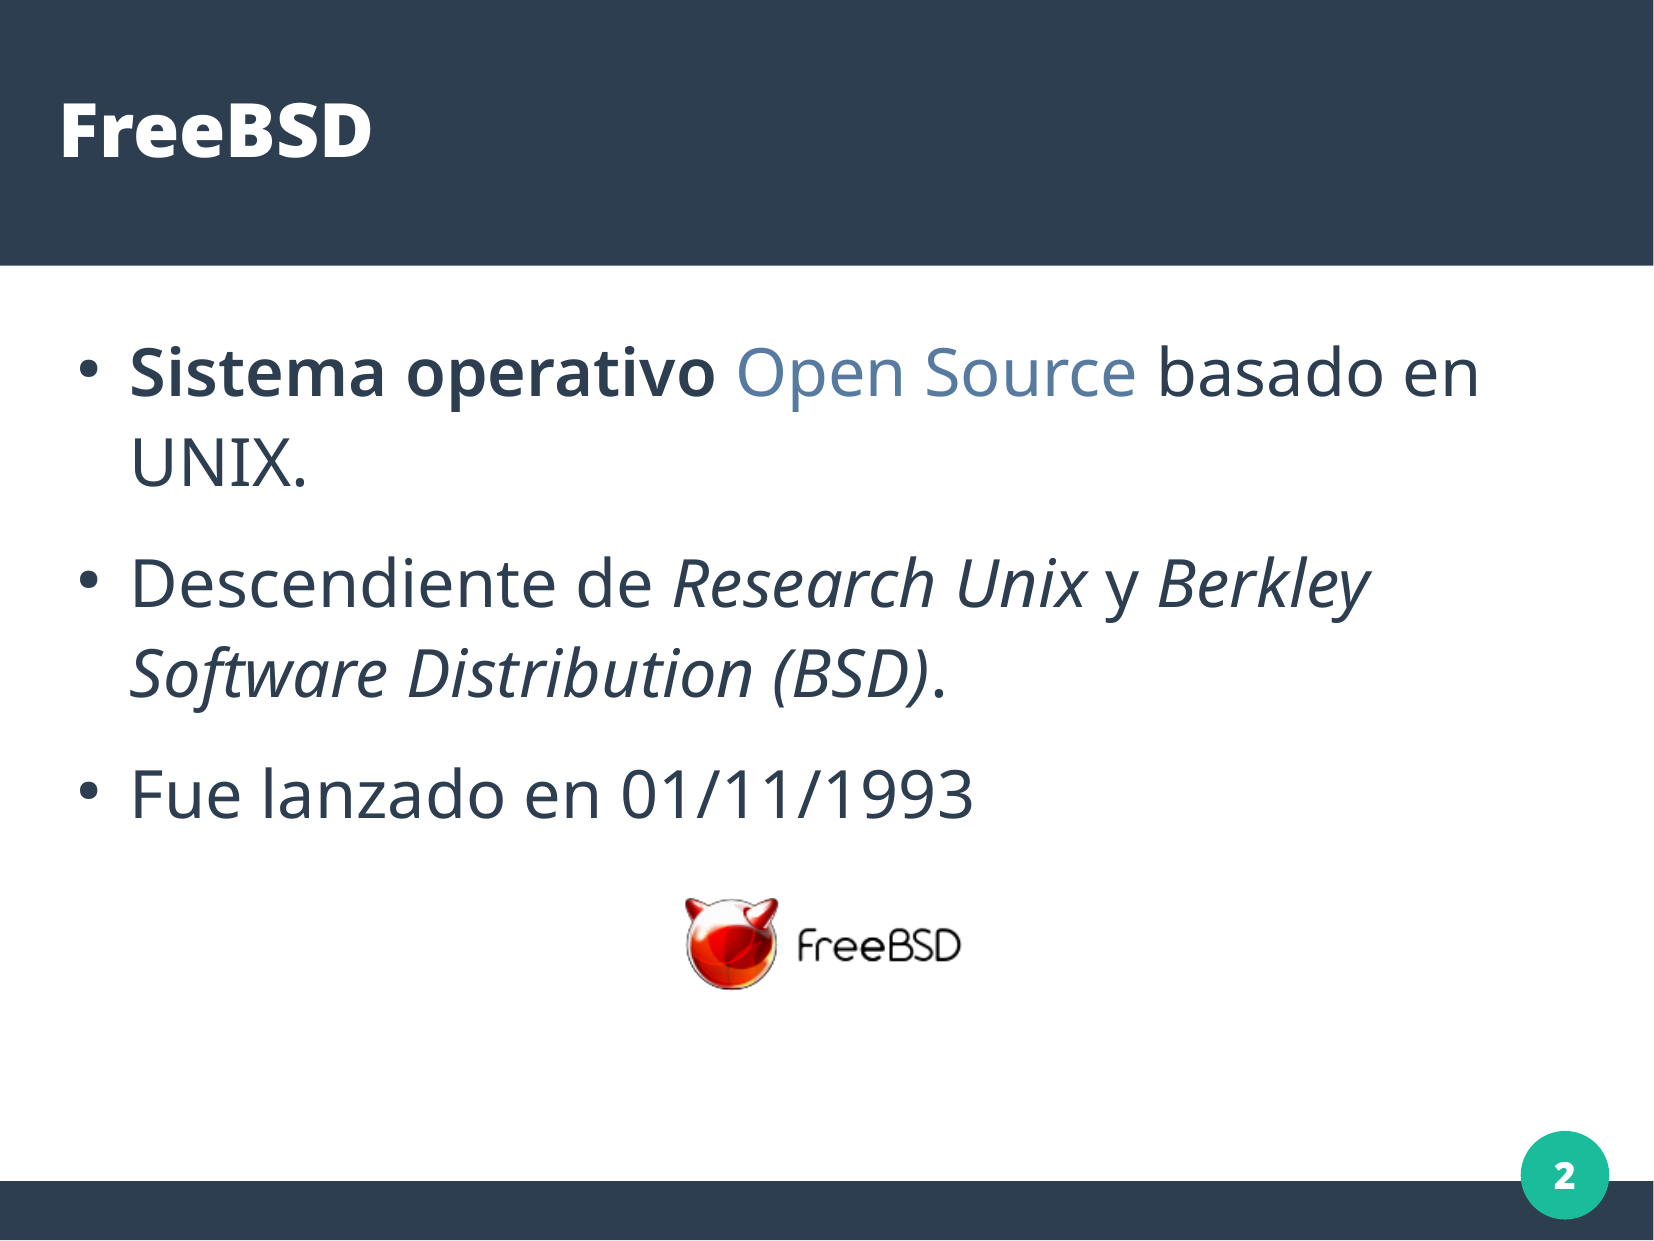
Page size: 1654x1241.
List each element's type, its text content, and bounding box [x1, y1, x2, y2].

list Sistema operativo Open Source basado en UNIX. Descendiente de Research Unix y Berkley Software Distribution (BSD). Fue lanzado en 01/11/1993 [59, 324, 1595, 1152]
title FreeBSD [59, 49, 1595, 207]
picture [670, 878, 984, 1004]
